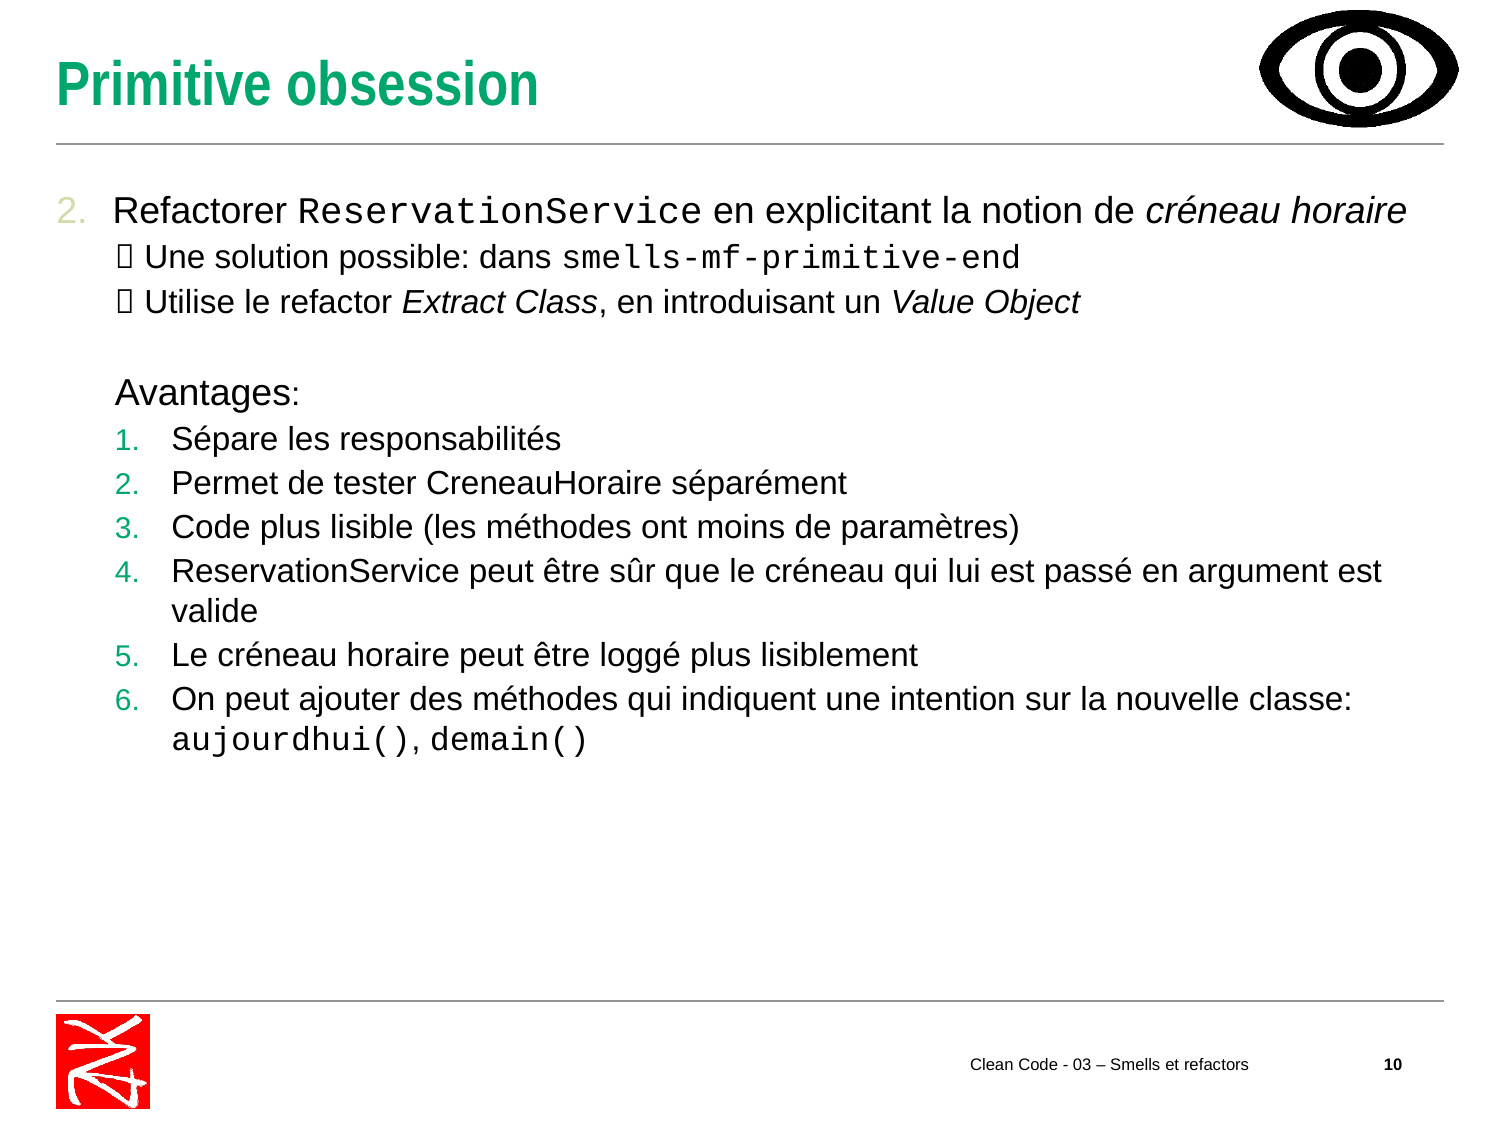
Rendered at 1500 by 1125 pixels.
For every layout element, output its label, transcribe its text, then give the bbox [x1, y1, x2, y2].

footer Clean Code - 03 – Smells et refactors [919, 1049, 1250, 1079]
title Primitive obsession [56, 18, 1247, 142]
picture [1247, 0, 1473, 193]
slide_number <number> [1372, 1049, 1403, 1079]
list Refactorer ReservationService en explicitant la notion de créneau horaire  Une solution possible: dans smells-mf-primitive-end  Utilise le refactor Extract Class, en introduisant un Value Object Avantages: Sépare les responsabilités Permet de tester CreneauHoraire séparément Code plus lisible (les méthodes ont moins de paramètres) ReservationService peut être sûr que le créneau qui lui est passé en argument est valide Le créneau horaire peut être loggé plus lisiblement On peut ajouter des méthodes qui indiquent une intention sur la nouvelle classe: aujourdhui(), demain() [56, 186, 1444, 972]
picture [55, 1014, 151, 1109]
